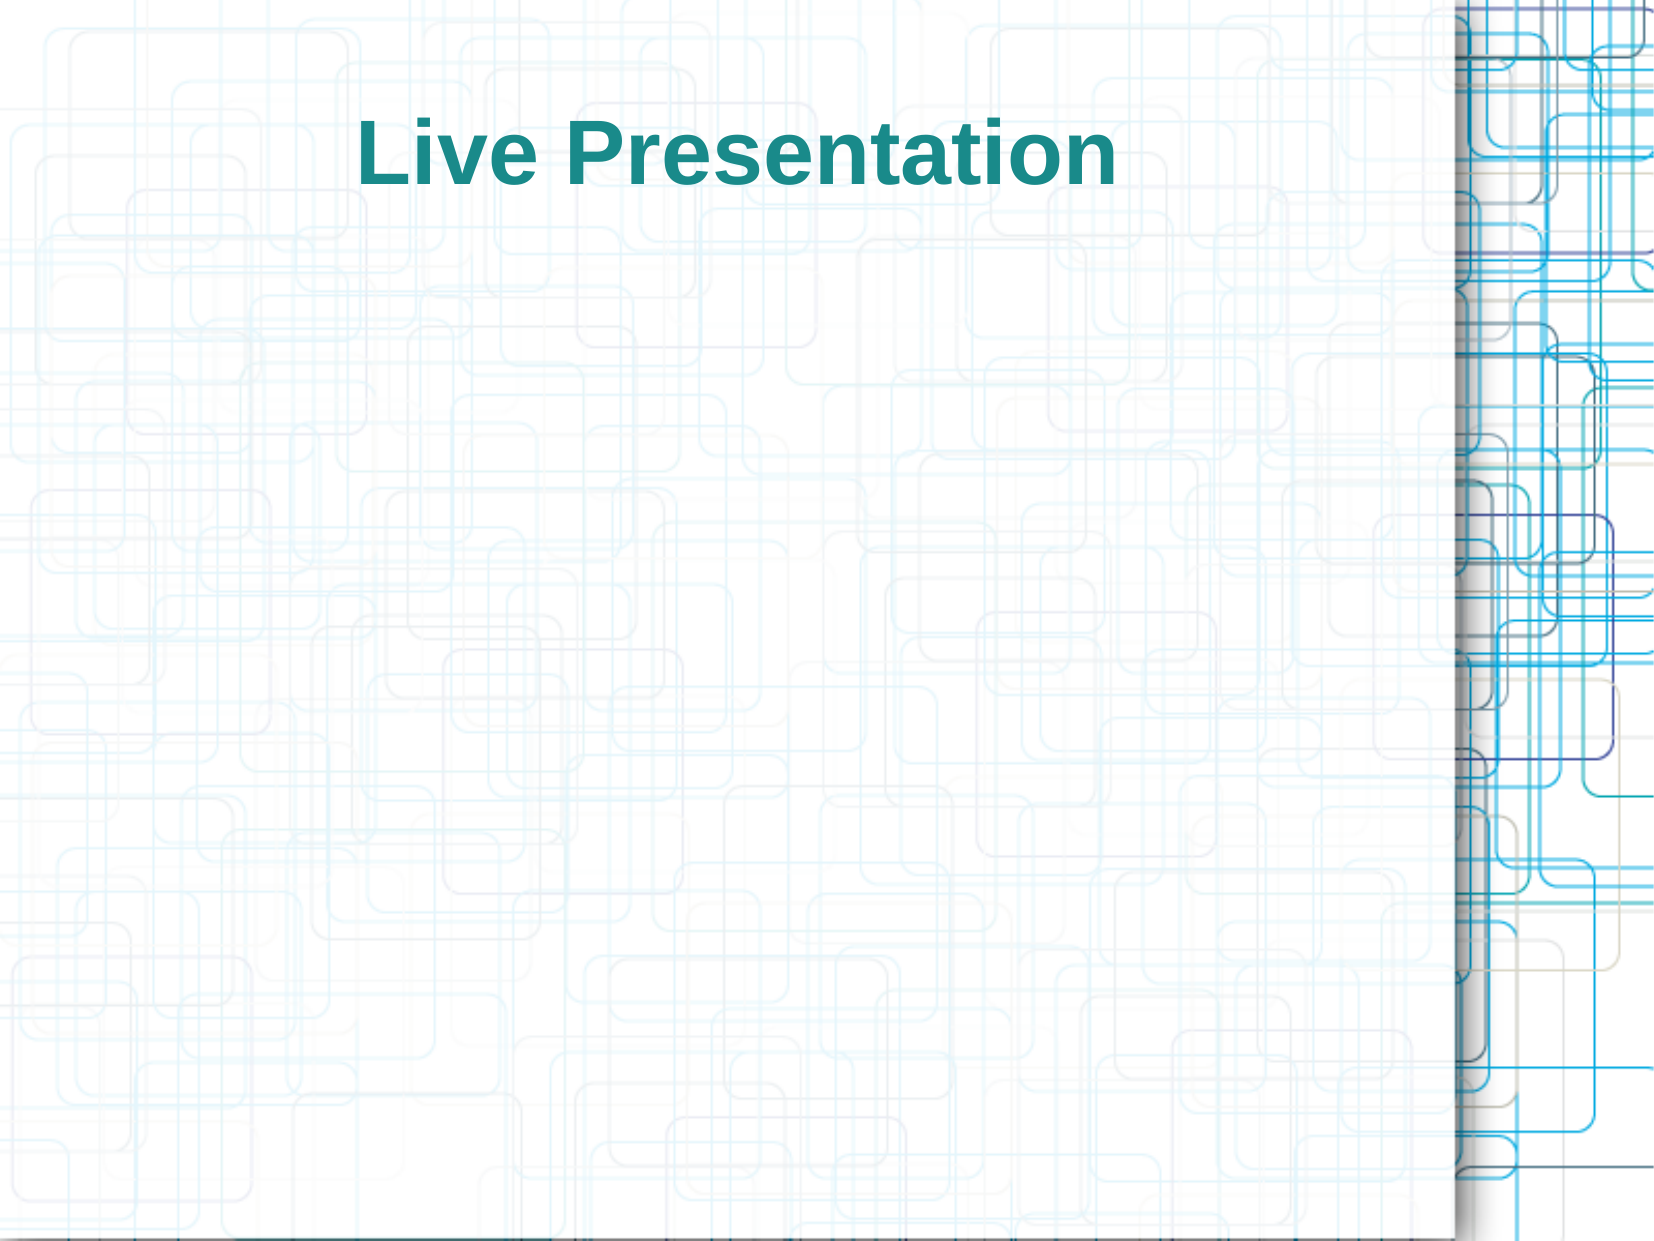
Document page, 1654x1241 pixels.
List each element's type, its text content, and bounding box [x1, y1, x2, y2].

picture [0, 0, 1654, 1241]
title Live Presentation [59, 49, 1418, 257]
